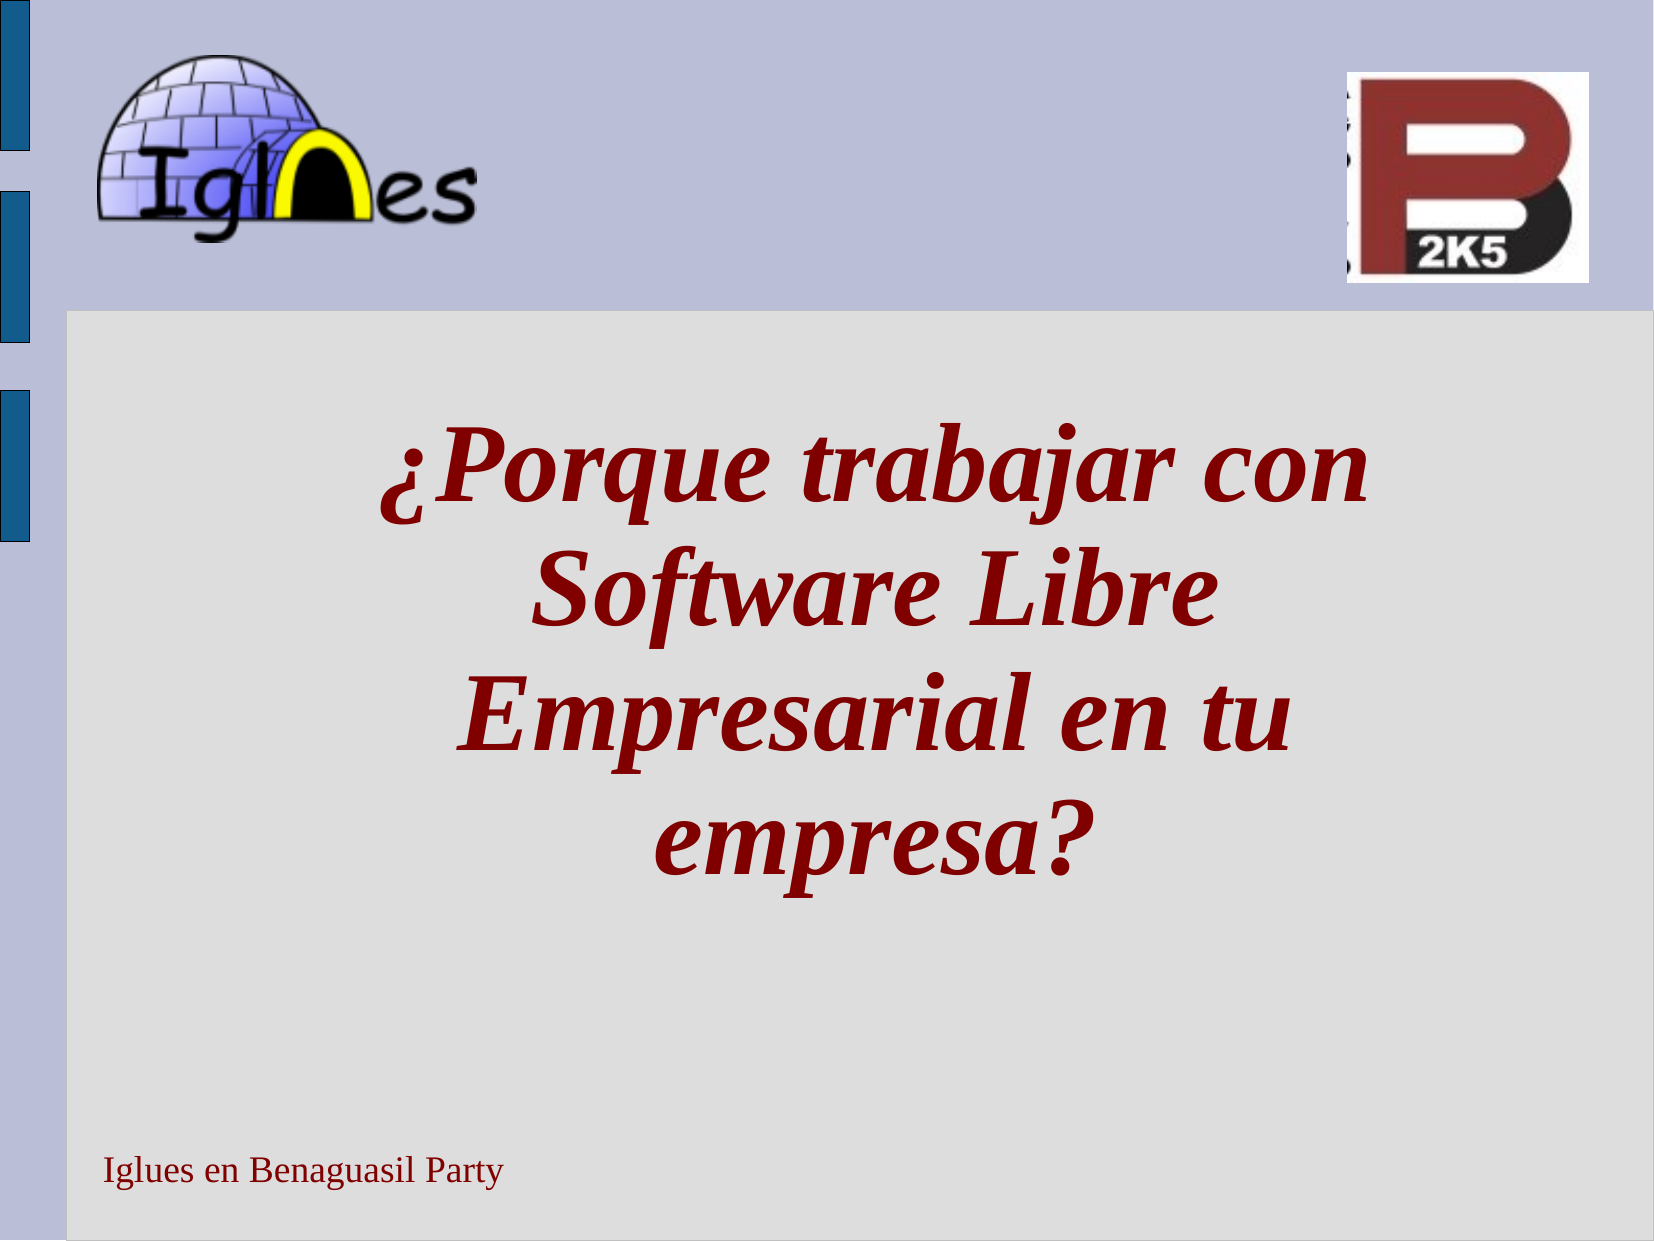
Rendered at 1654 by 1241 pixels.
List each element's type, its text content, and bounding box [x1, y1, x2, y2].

text_box Iglues en Benaguasil Party [102, 1148, 1465, 1195]
picture [1347, 72, 1589, 283]
picture [97, 55, 477, 243]
text_box ¿Porque trabajar con Software Libre Empresarial en tu empresa? [343, 400, 1408, 981]
